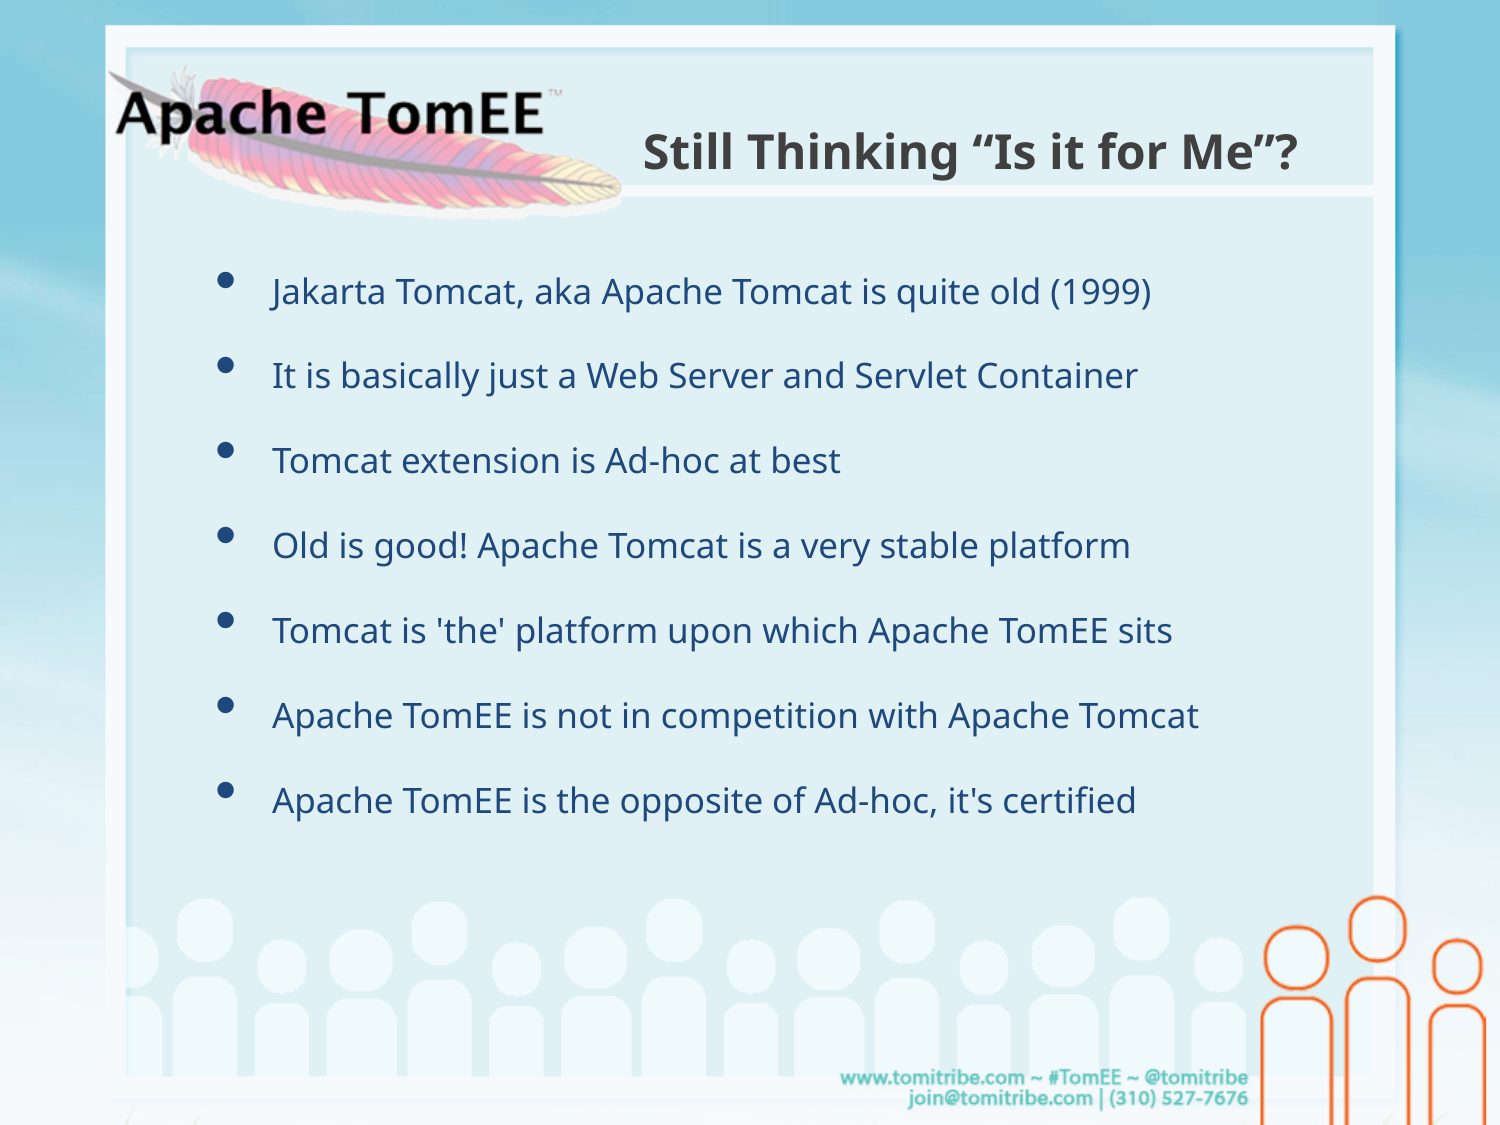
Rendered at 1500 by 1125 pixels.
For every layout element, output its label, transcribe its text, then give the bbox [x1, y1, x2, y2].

title Still Thinking “Is it for Me”? [545, 59, 1396, 213]
picture [0, 0, 1500, 1125]
text_box Jakarta Tomcat, aka Apache Tomcat is quite old (1999) It is basically just a Web Server and Servlet Container Tomcat extension is Ad-hoc at best Old is good! Apache Tomcat is a very stable platform Tomcat is 'the' platform upon which Apache TomEE sits Apache TomEE is not in competition with Apache Tomcat Apache TomEE is the opposite of Ad-hoc, it's certified [200, 236, 1371, 862]
